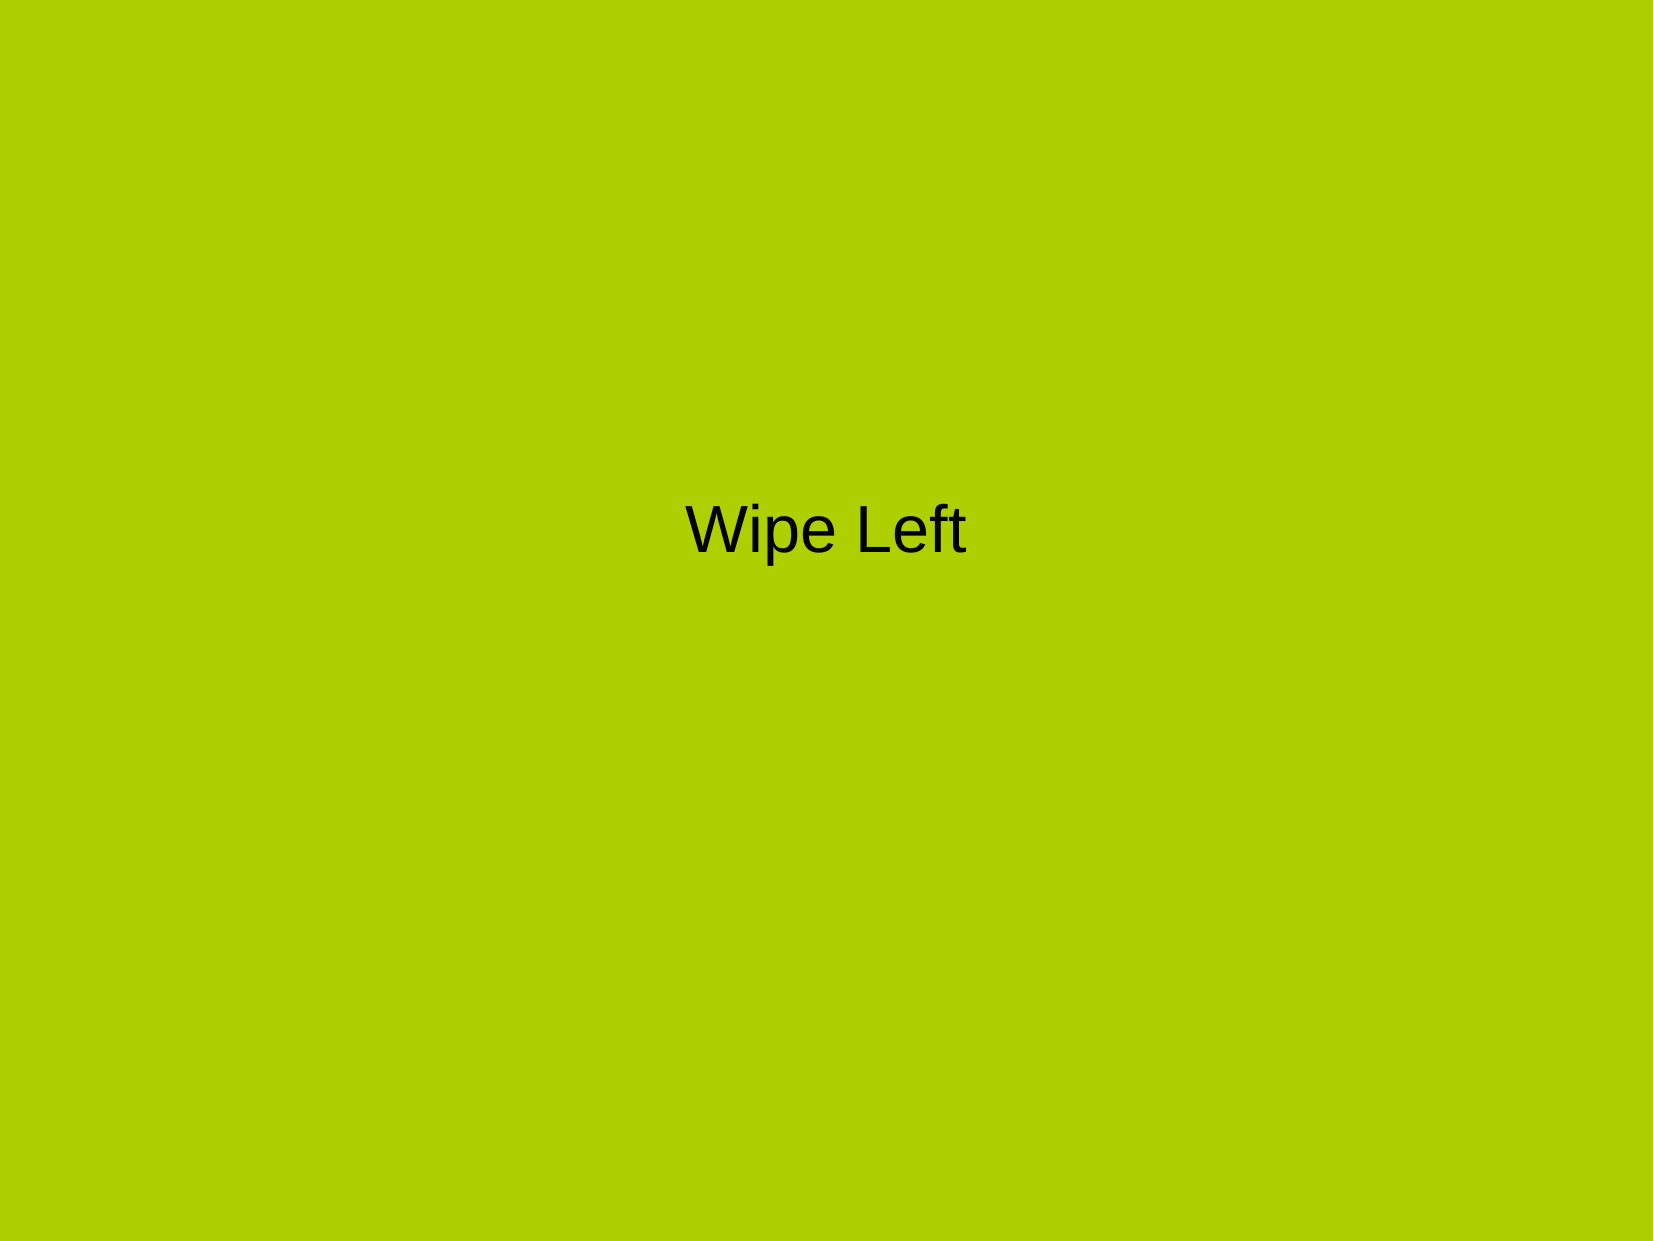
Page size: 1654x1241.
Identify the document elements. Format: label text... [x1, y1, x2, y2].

subtitle Wipe Left [82, 49, 1571, 1010]
